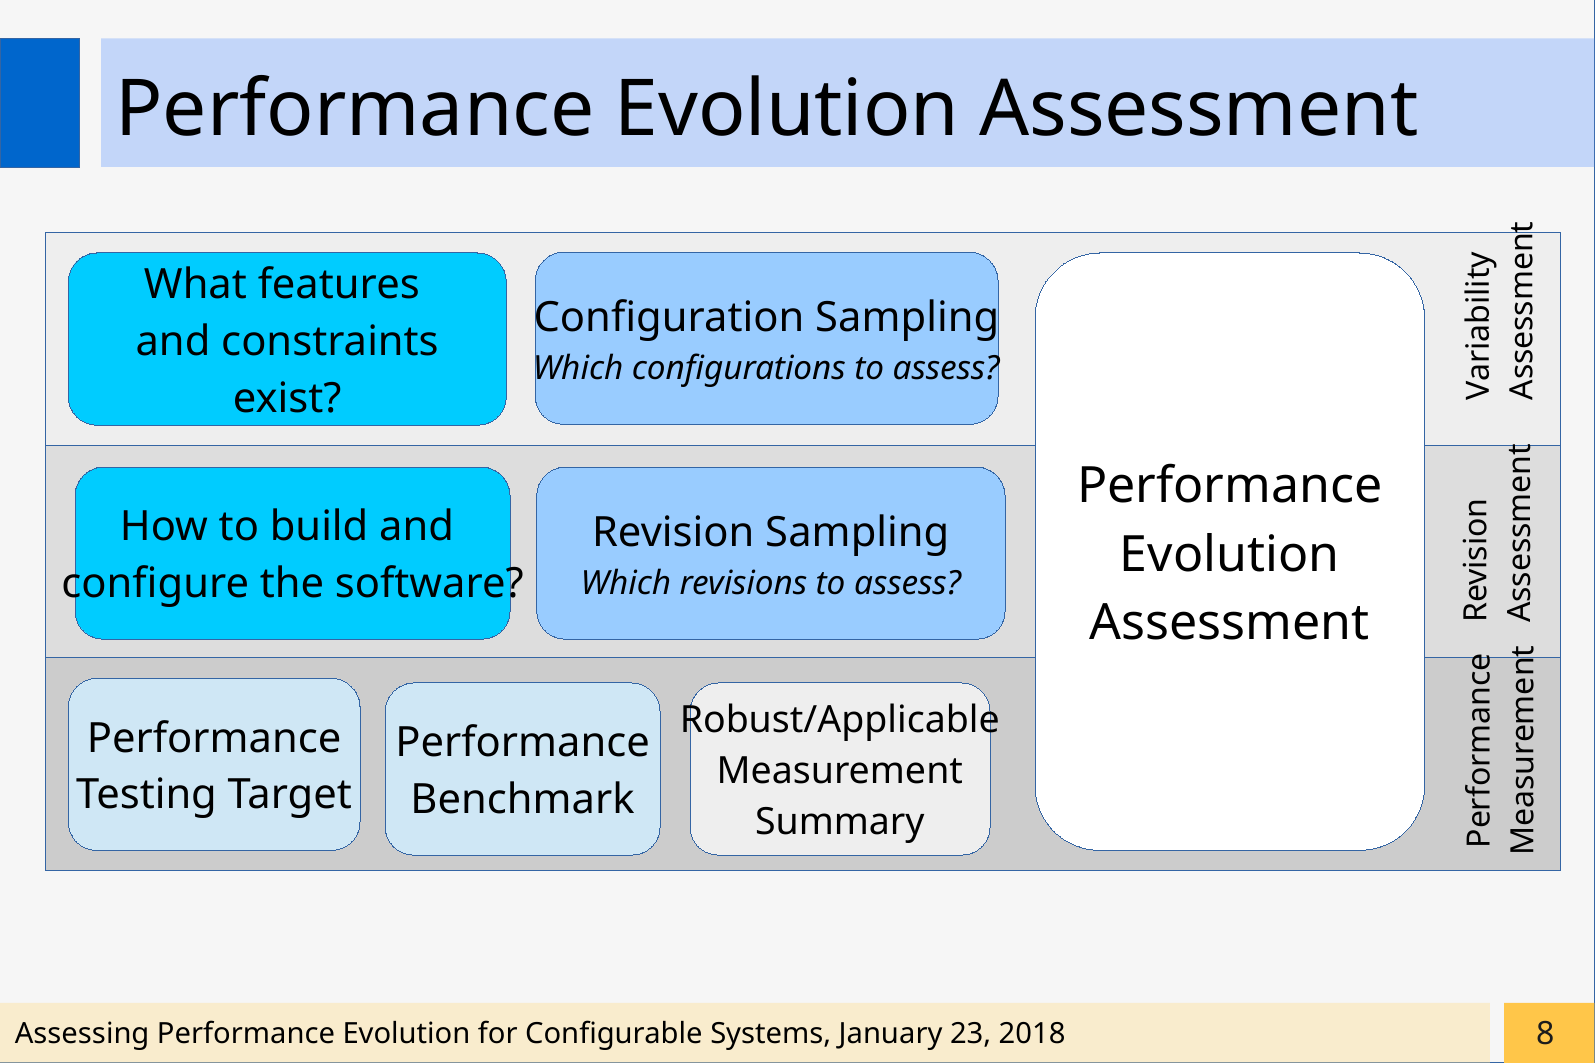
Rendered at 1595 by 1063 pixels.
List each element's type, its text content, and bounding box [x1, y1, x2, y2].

text_box Configuration Sampling Which configurations to assess? [535, 252, 999, 425]
title Performance Evolution Assessment [115, 42, 1515, 168]
text_box Revision Assessment [1444, 464, 1555, 638]
text_box Performance Benchmark [385, 682, 661, 856]
text_box Revision Sampling Which revisions to assess? [536, 467, 1006, 640]
text_box Variability Assessment [1447, 242, 1557, 416]
text_box Performance Testing Target [68, 678, 361, 851]
text_box Performance Measurement [1447, 645, 1569, 871]
text_box What features and constraints exist? [68, 252, 507, 426]
text_box [45, 232, 1561, 871]
text_box Robust/Applicable Measurement Summary [690, 682, 991, 856]
text_box How to build and configure the software? [75, 467, 511, 640]
text_box Performance Evolution Assessment [1035, 252, 1425, 851]
